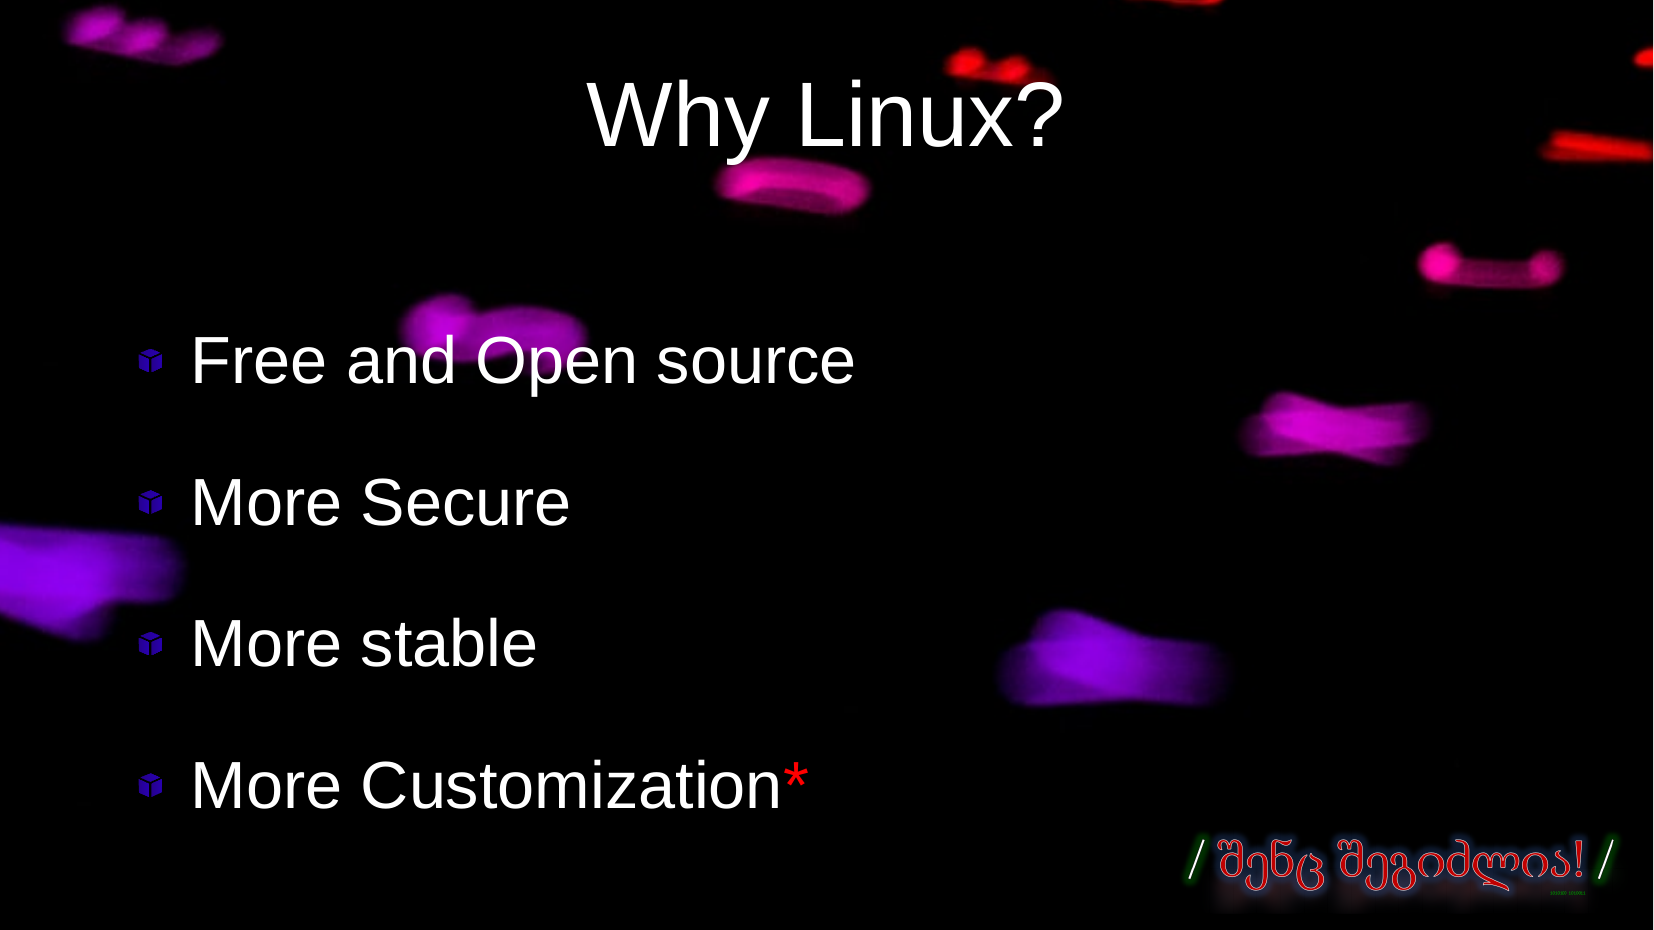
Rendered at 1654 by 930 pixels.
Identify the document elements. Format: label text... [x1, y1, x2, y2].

title Why Linux? [82, 37, 1571, 193]
list Free and Open source More Secure More stable More Customization* [120, 285, 1396, 826]
picture [0, 0, 1654, 930]
